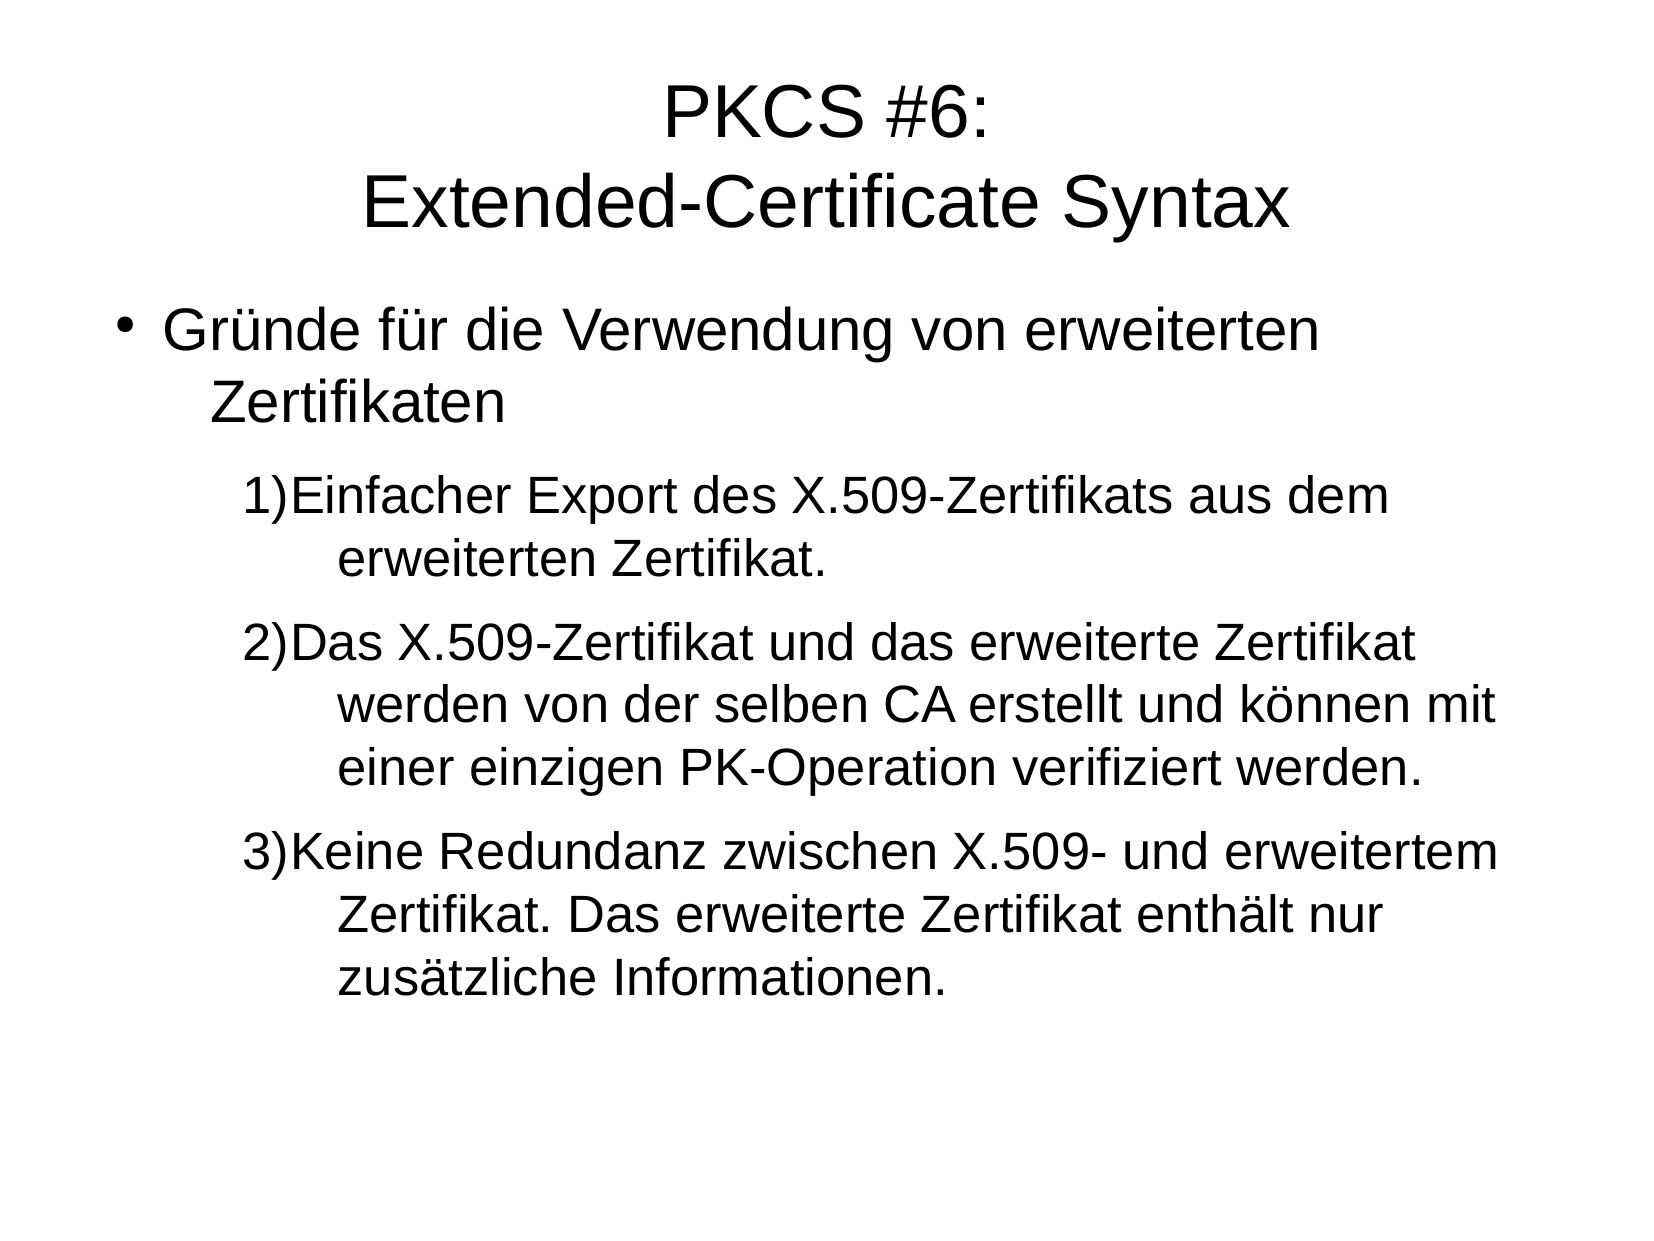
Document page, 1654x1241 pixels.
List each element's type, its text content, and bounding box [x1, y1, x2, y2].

list Gründe für die Verwendung von erweiterten Zertifikaten Einfacher Export des X.509-Zertifikats aus dem erweiterten Zertifikat. Das X.509-Zertifikat und das erweiterte Zertifikat werden von der selben CA erstellt und können mit einer einzigen PK-Operation verifiziert werden. Keine Redundanz zwischen X.509- und erweitertem Zertifikat. Das erweiterte Zertifikat enthält nur zusätzliche Informationen. [82, 290, 1571, 1010]
title PKCS #6: Extended-Certificate Syntax [82, 49, 1571, 257]
